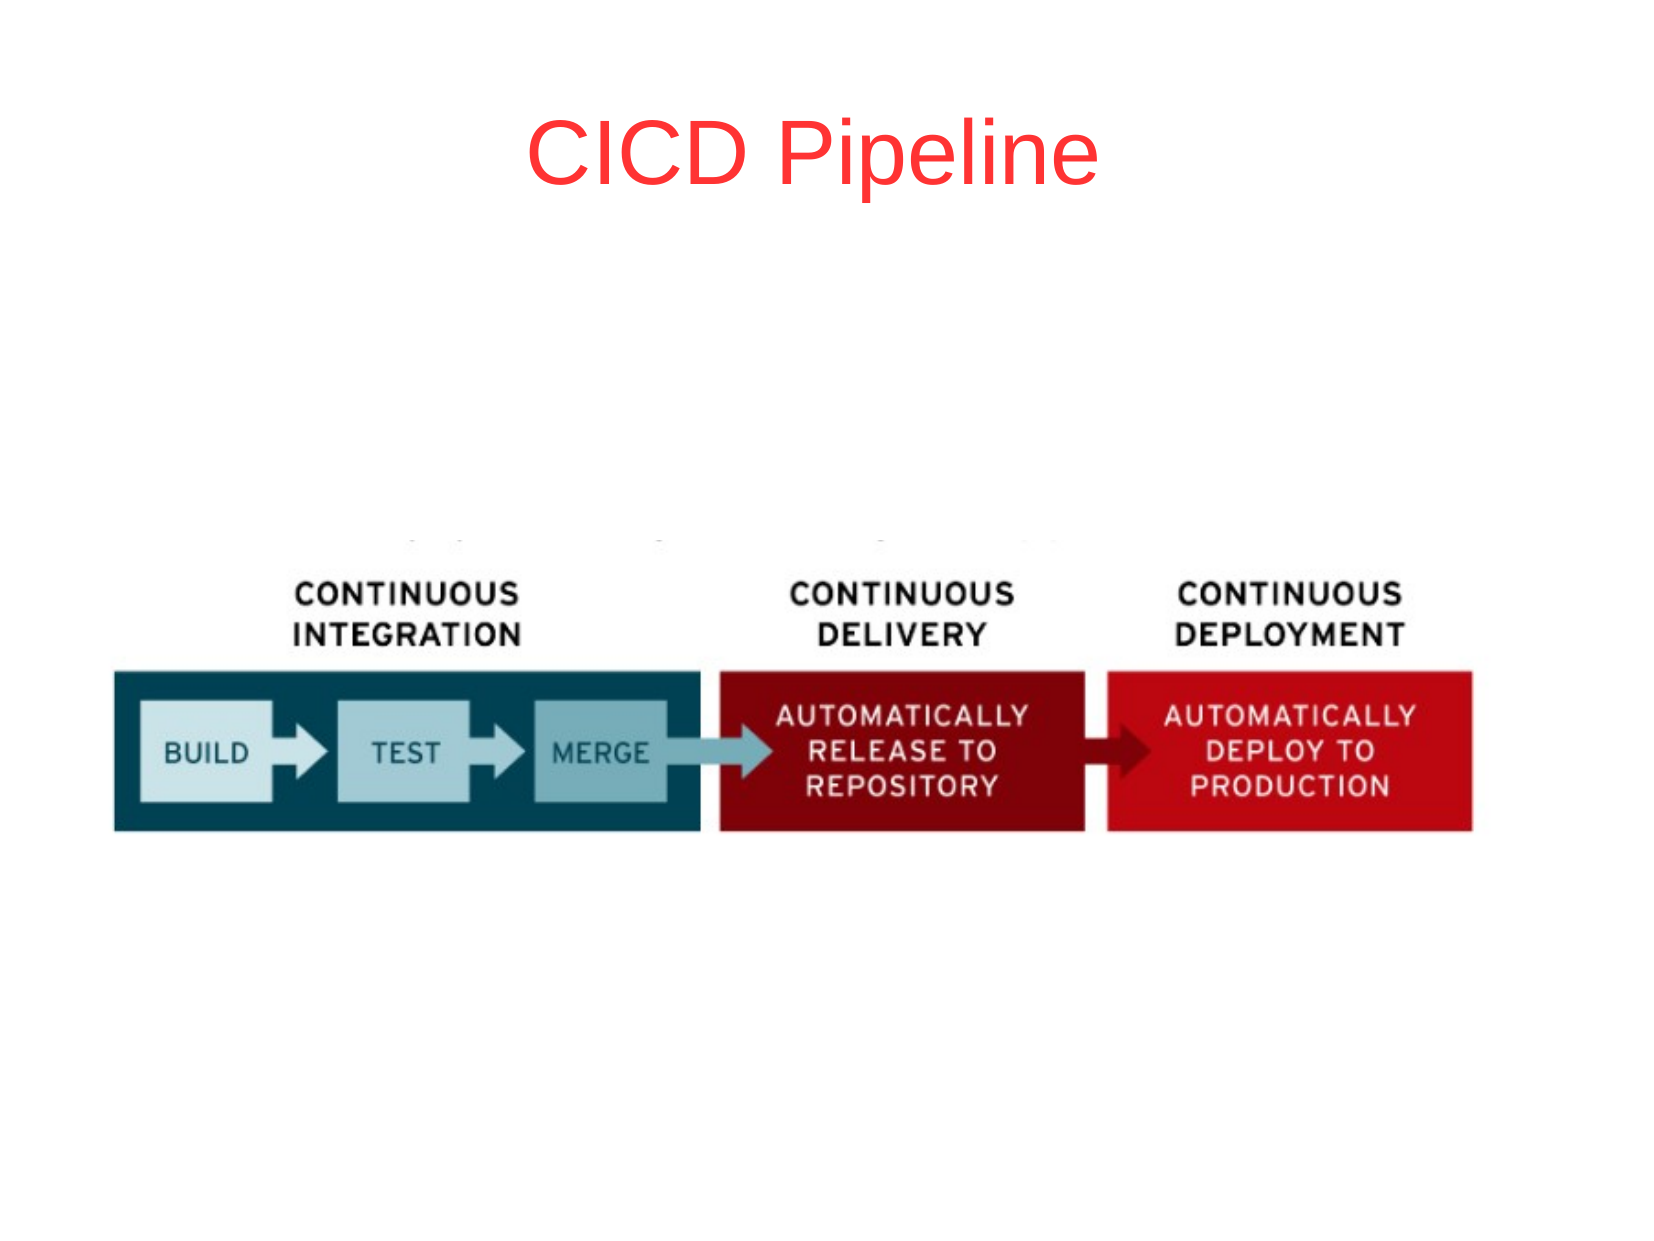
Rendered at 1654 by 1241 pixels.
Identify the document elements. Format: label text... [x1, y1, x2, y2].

title CICD Pipeline [82, 49, 1571, 257]
picture [82, 540, 1571, 859]
